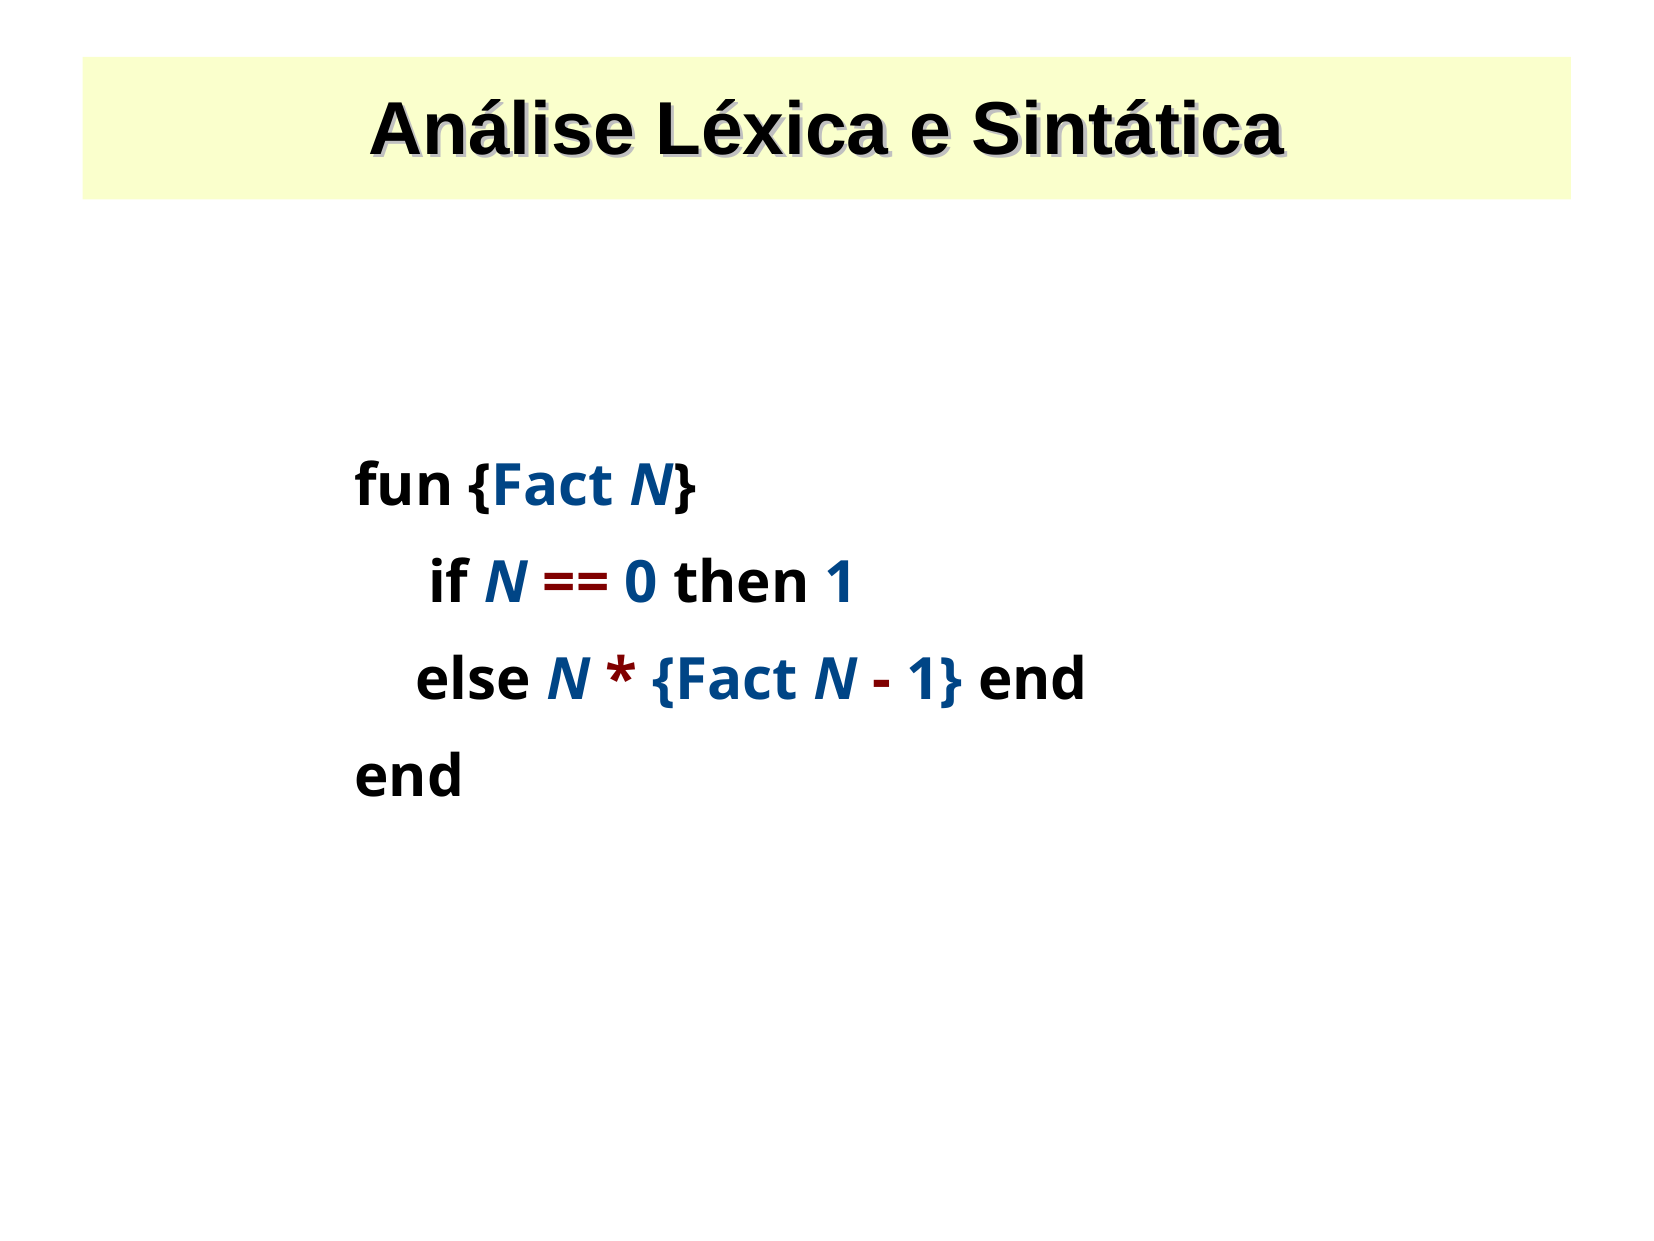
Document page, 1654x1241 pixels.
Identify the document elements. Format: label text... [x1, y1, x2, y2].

title Análise Léxica e Sintática [82, 56, 1571, 200]
list fun {Fact N} if N == 0 then 1 else N * {Fact N - 1} end end [354, 442, 1247, 827]
